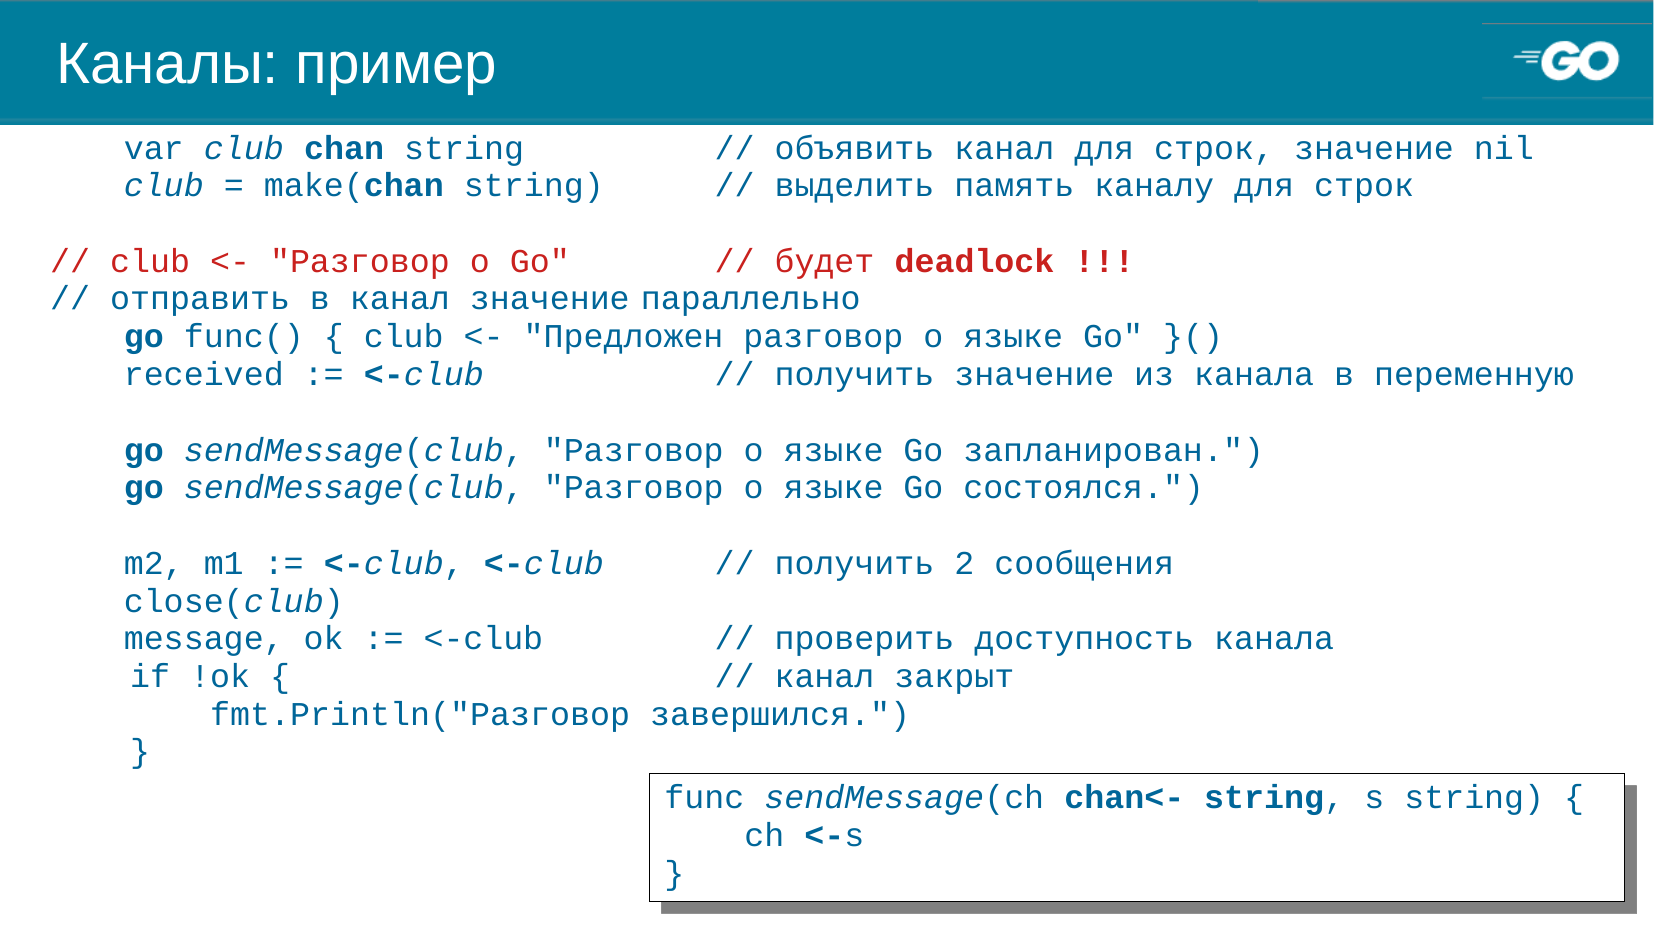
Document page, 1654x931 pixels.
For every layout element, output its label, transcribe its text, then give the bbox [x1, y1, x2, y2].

text_box Каналы: пример [41, 23, 1495, 104]
text_box func sendMessage(ch chan<- string, s string) { ch <-s } [649, 773, 1625, 902]
picture [1542, 41, 1619, 81]
text_box var club chan string // объявить канал для строк, значение nil club = make(chan string) // выделить память каналу для строк // club <- "Разговор о Go" // будет deadlock !!! // отправить в канал значение параллельно go func() { club <- "Предложен разговор о языке Go" }() received := <-club // получить значение из канала в переменную go sendMessage(club, "Разговор о языке Go запланирован.") go sendMessage(club, "Разговор о языке Go состоялся.") m2, m1 := <-club, <-club // получить 2 сообщения close(club) message, ok := <-club // проверить доступность канала if !ok { // канал закрыт fmt.Println("Разговор завершился.") } [35, 124, 1619, 898]
